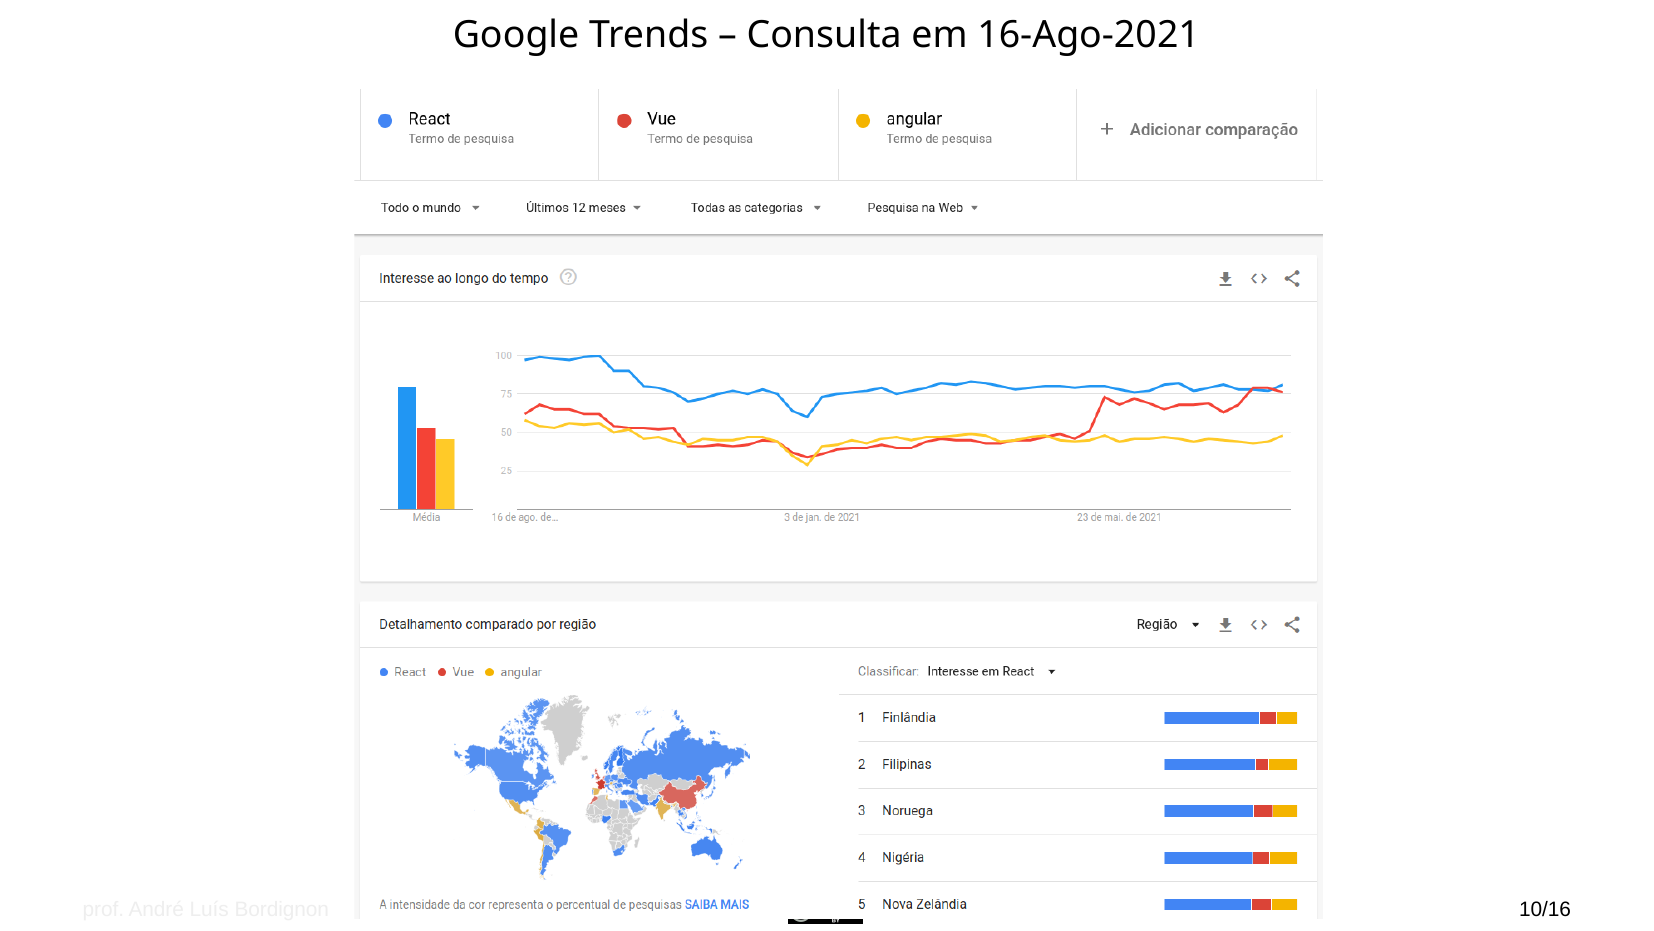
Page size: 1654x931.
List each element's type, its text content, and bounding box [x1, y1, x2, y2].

text_box Google Trends – Consulta em 16-Ago-2021 [0, 0, 1654, 77]
picture [354, 89, 1323, 924]
